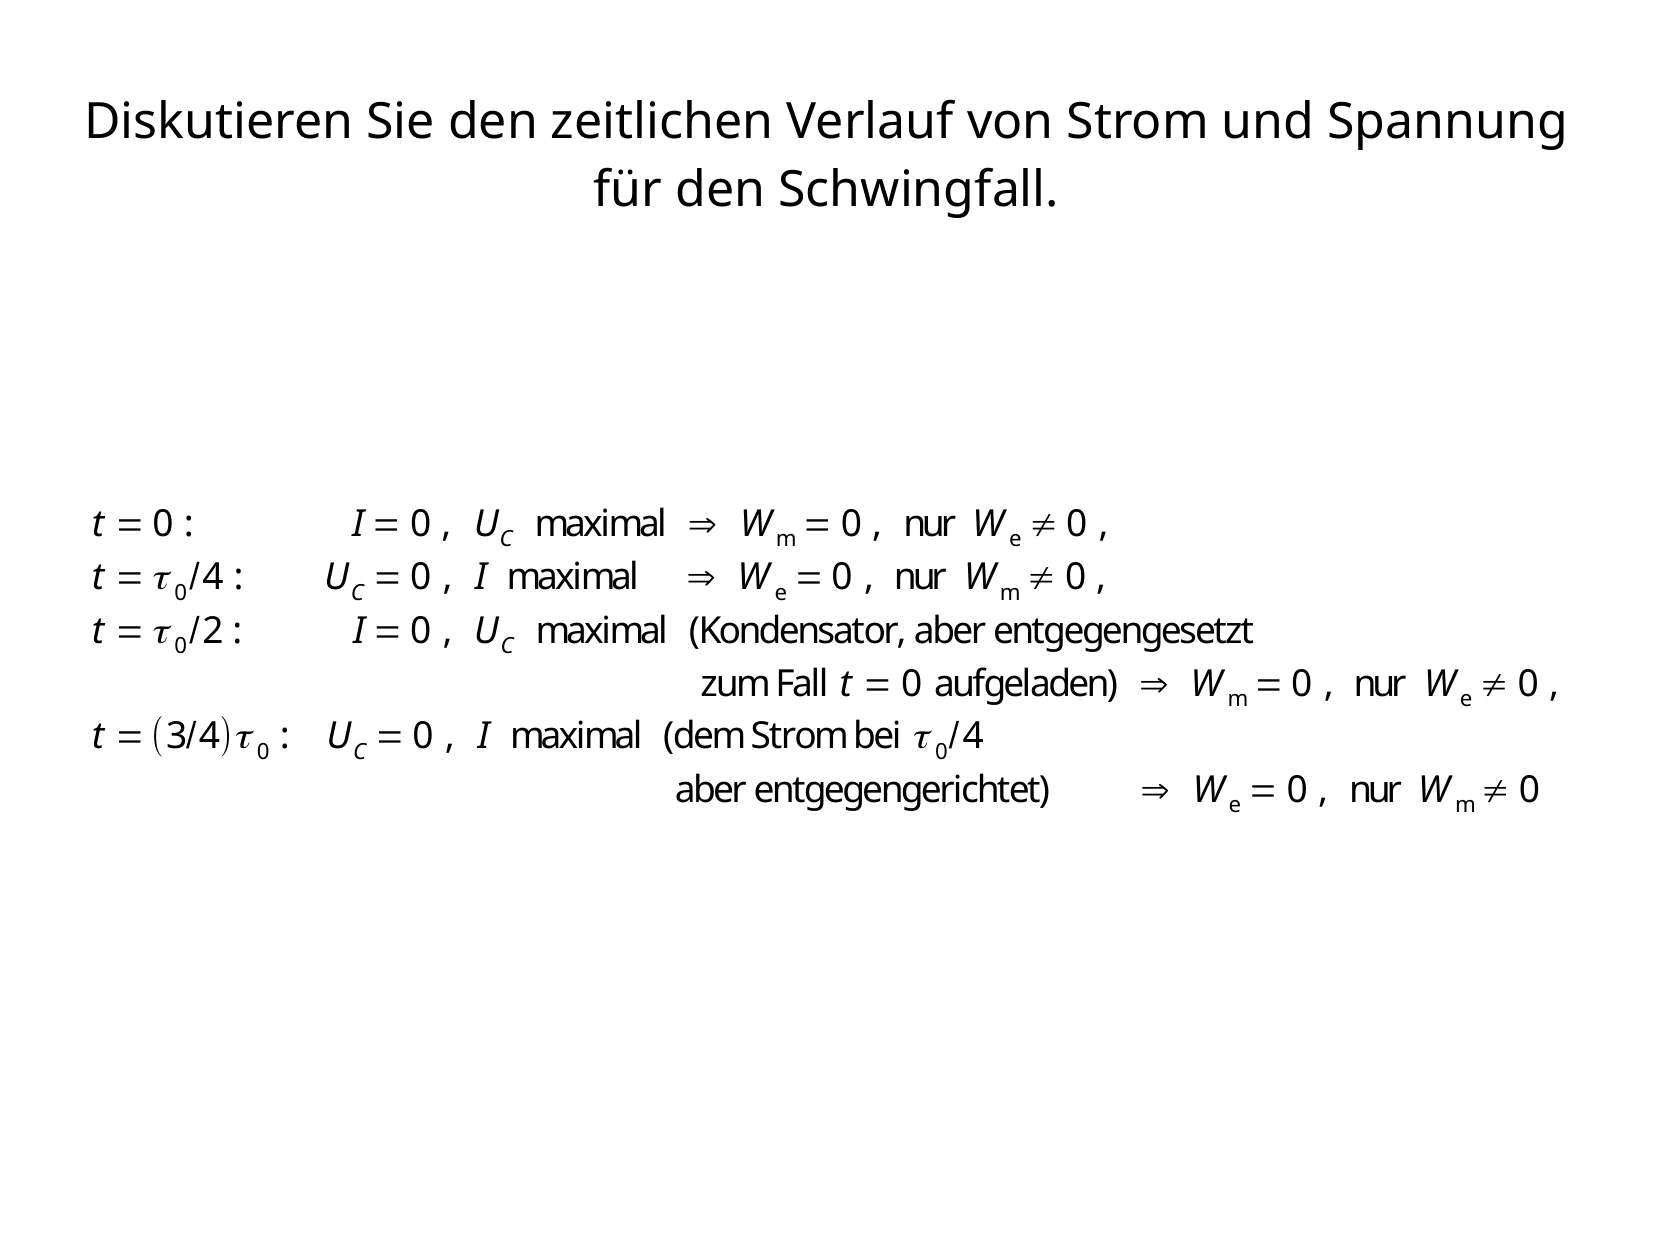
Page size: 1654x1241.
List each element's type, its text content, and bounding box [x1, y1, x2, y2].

chart [87, 501, 1564, 819]
title Diskutieren Sie den zeitlichen Verlauf von Strom und Spannung für den Schwingfall. [82, 49, 1571, 257]
